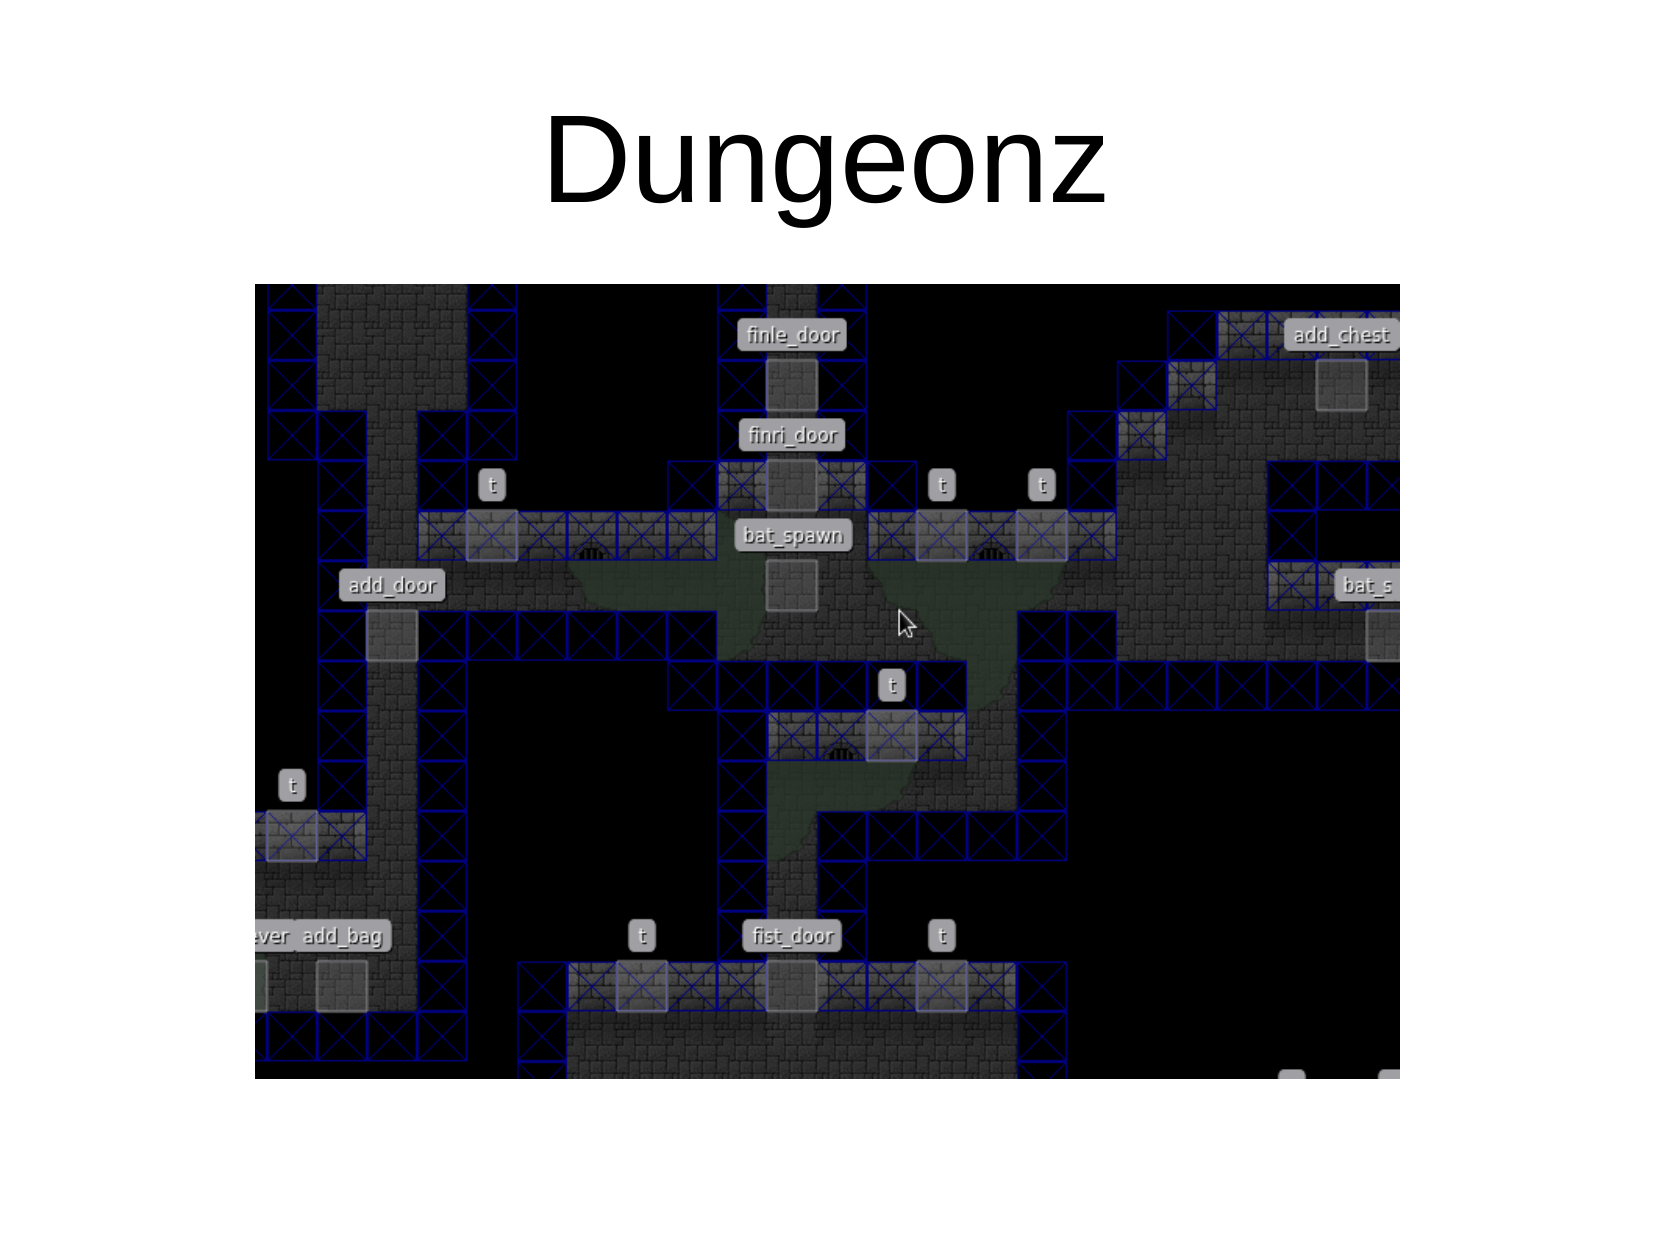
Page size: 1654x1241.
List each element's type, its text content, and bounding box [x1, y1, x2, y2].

picture [255, 284, 1400, 1079]
text_box Dungeonz [82, 49, 1571, 256]
